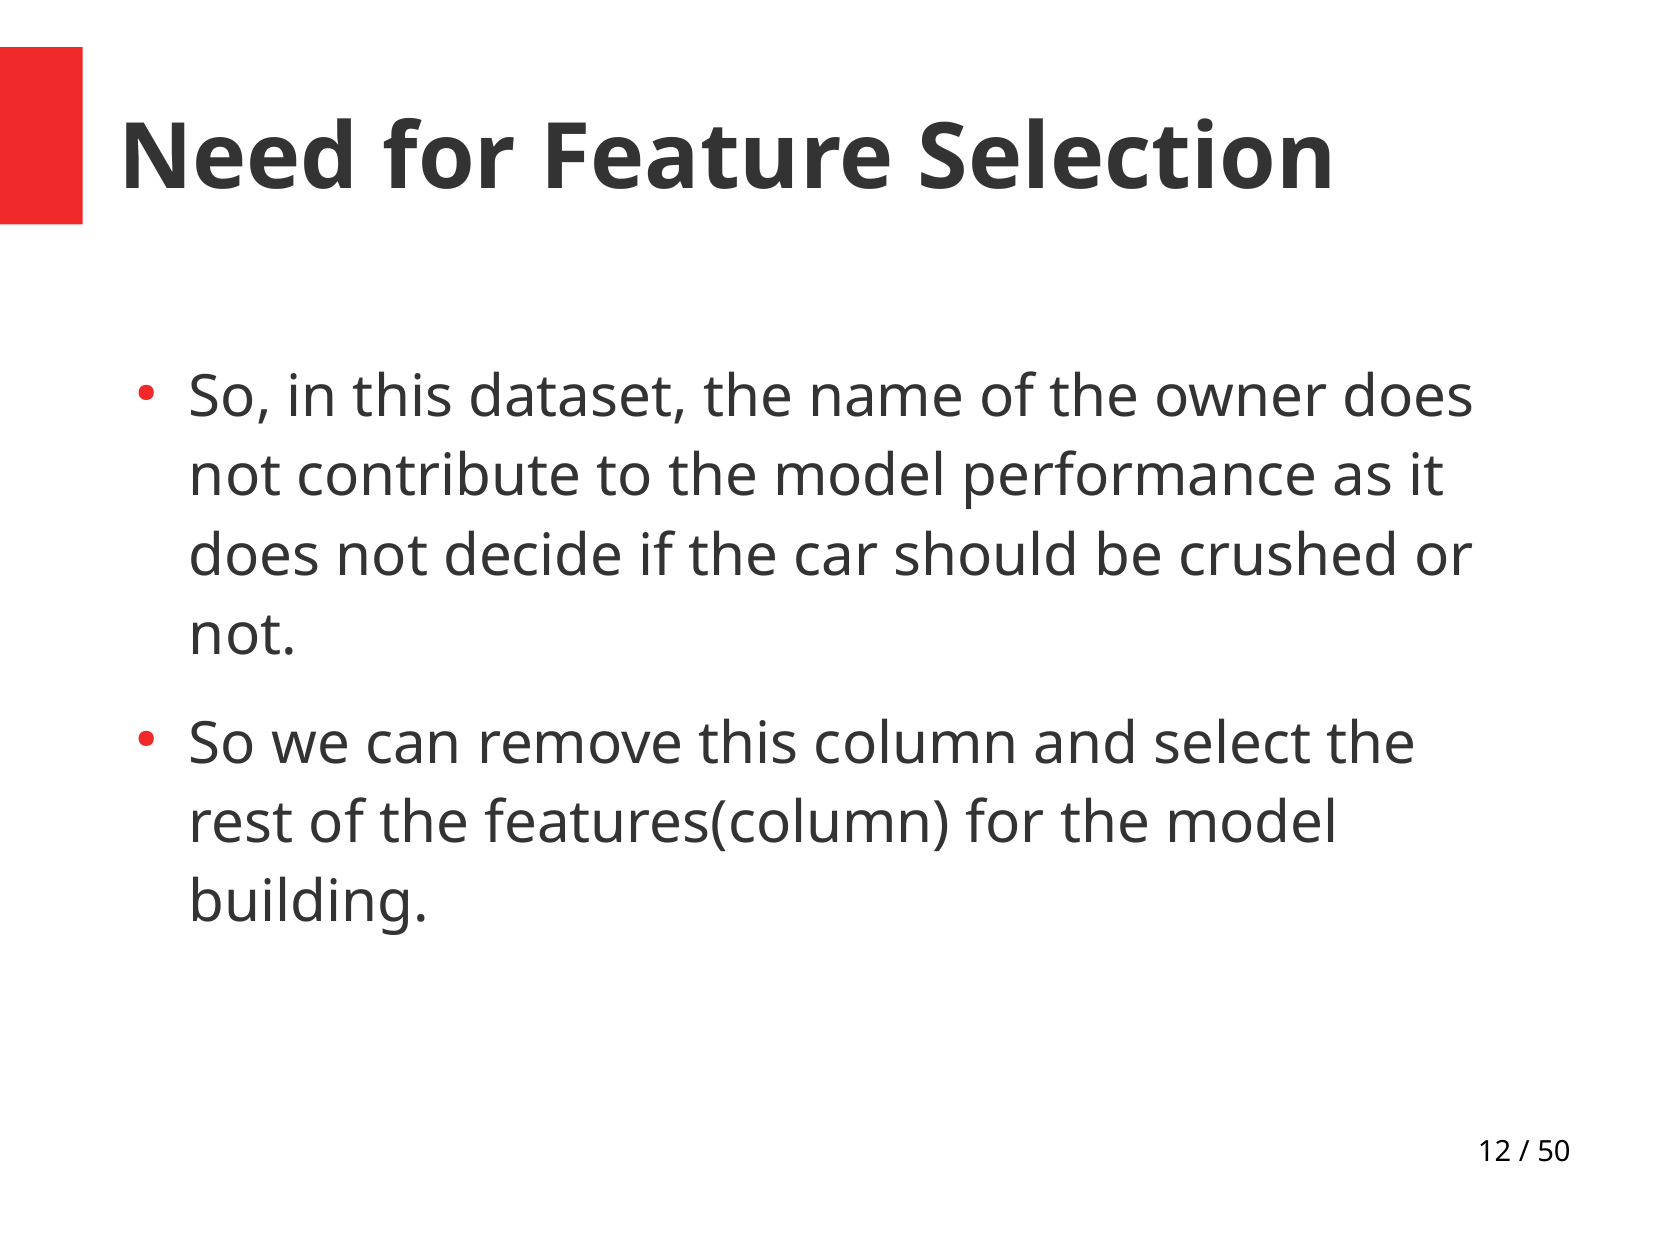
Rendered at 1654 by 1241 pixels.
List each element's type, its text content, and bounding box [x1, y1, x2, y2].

list So, in this dataset, the name of the owner does not contribute to the model performance as it does not decide if the car should be crushed or not. So we can remove this column and select the rest of the features(column) for the model building. [118, 354, 1536, 1074]
title Need for Feature Selection [118, 49, 1571, 257]
